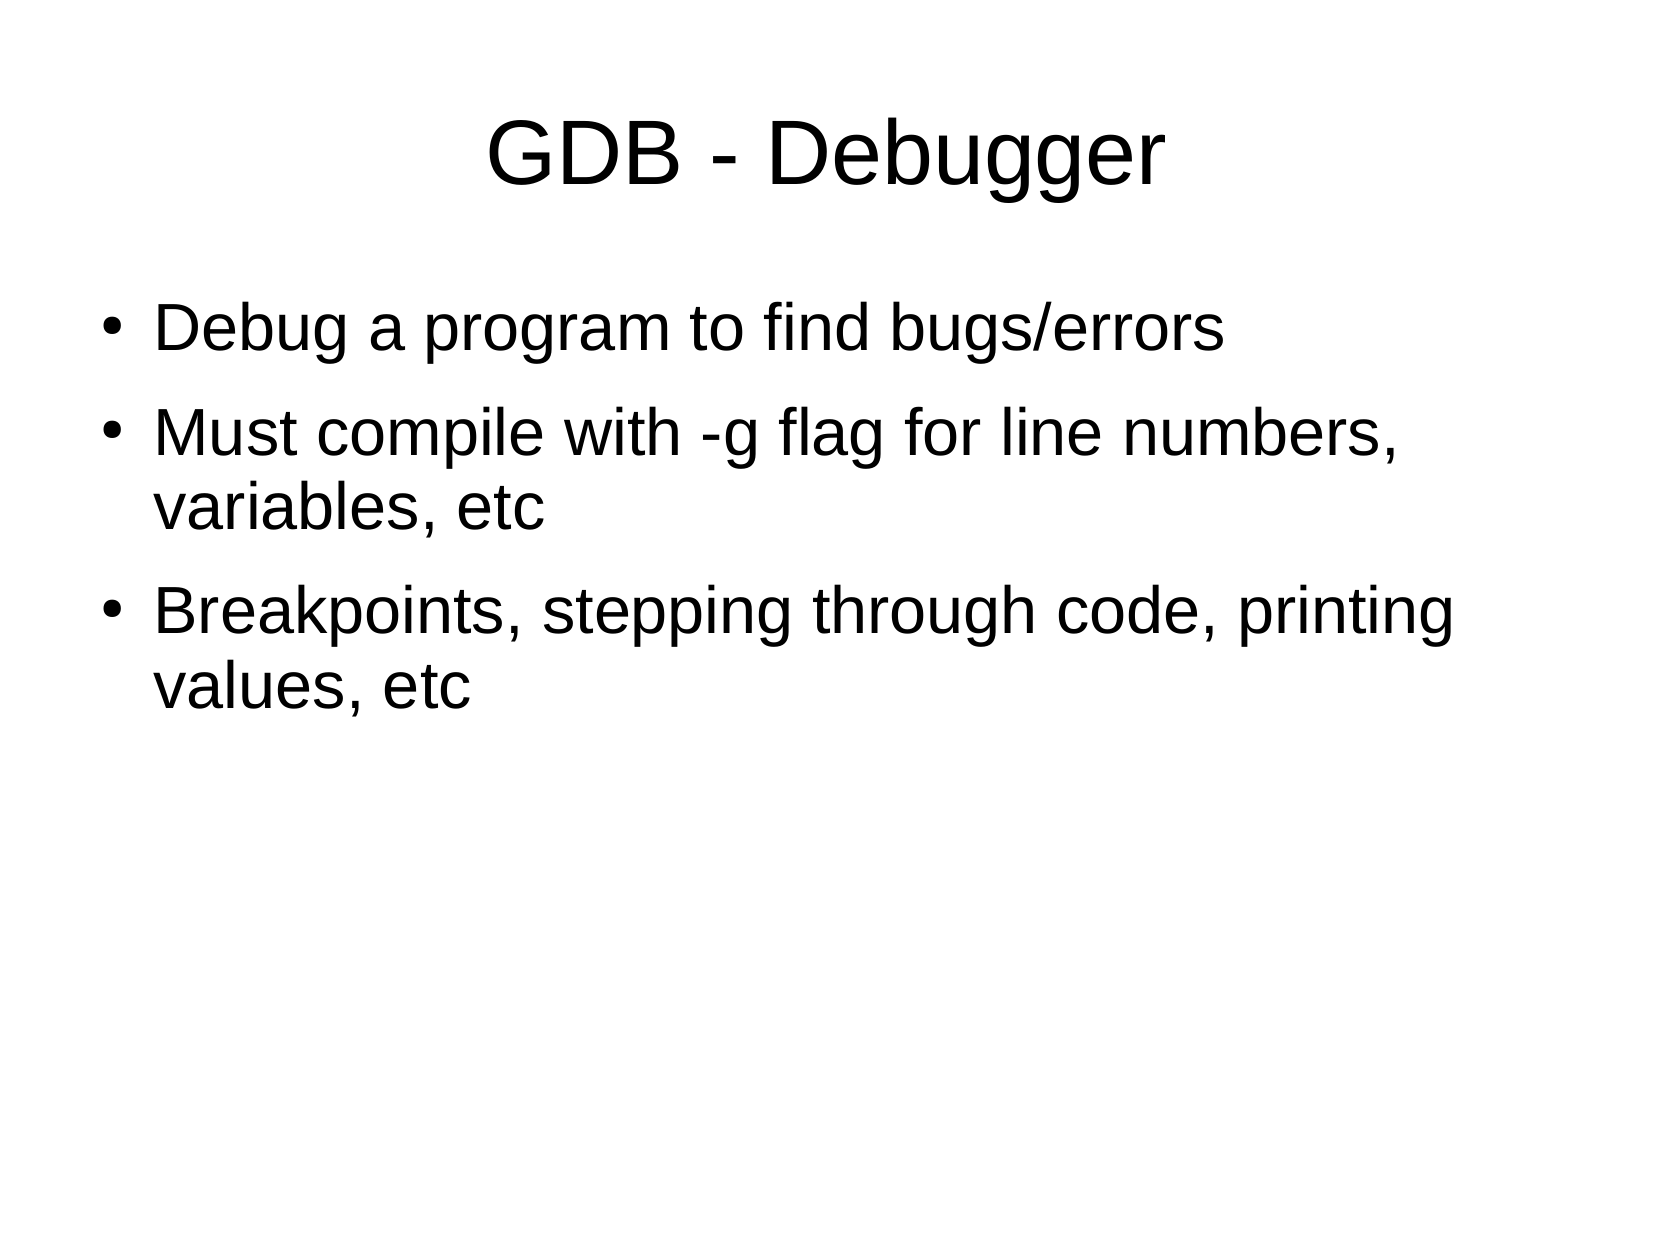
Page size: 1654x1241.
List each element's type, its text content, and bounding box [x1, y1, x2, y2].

title GDB - Debugger [82, 49, 1571, 257]
list Debug a program to find bugs/errors Must compile with -g flag for line numbers, variables, etc Breakpoints, stepping through code, printing values, etc [82, 290, 1571, 1010]
